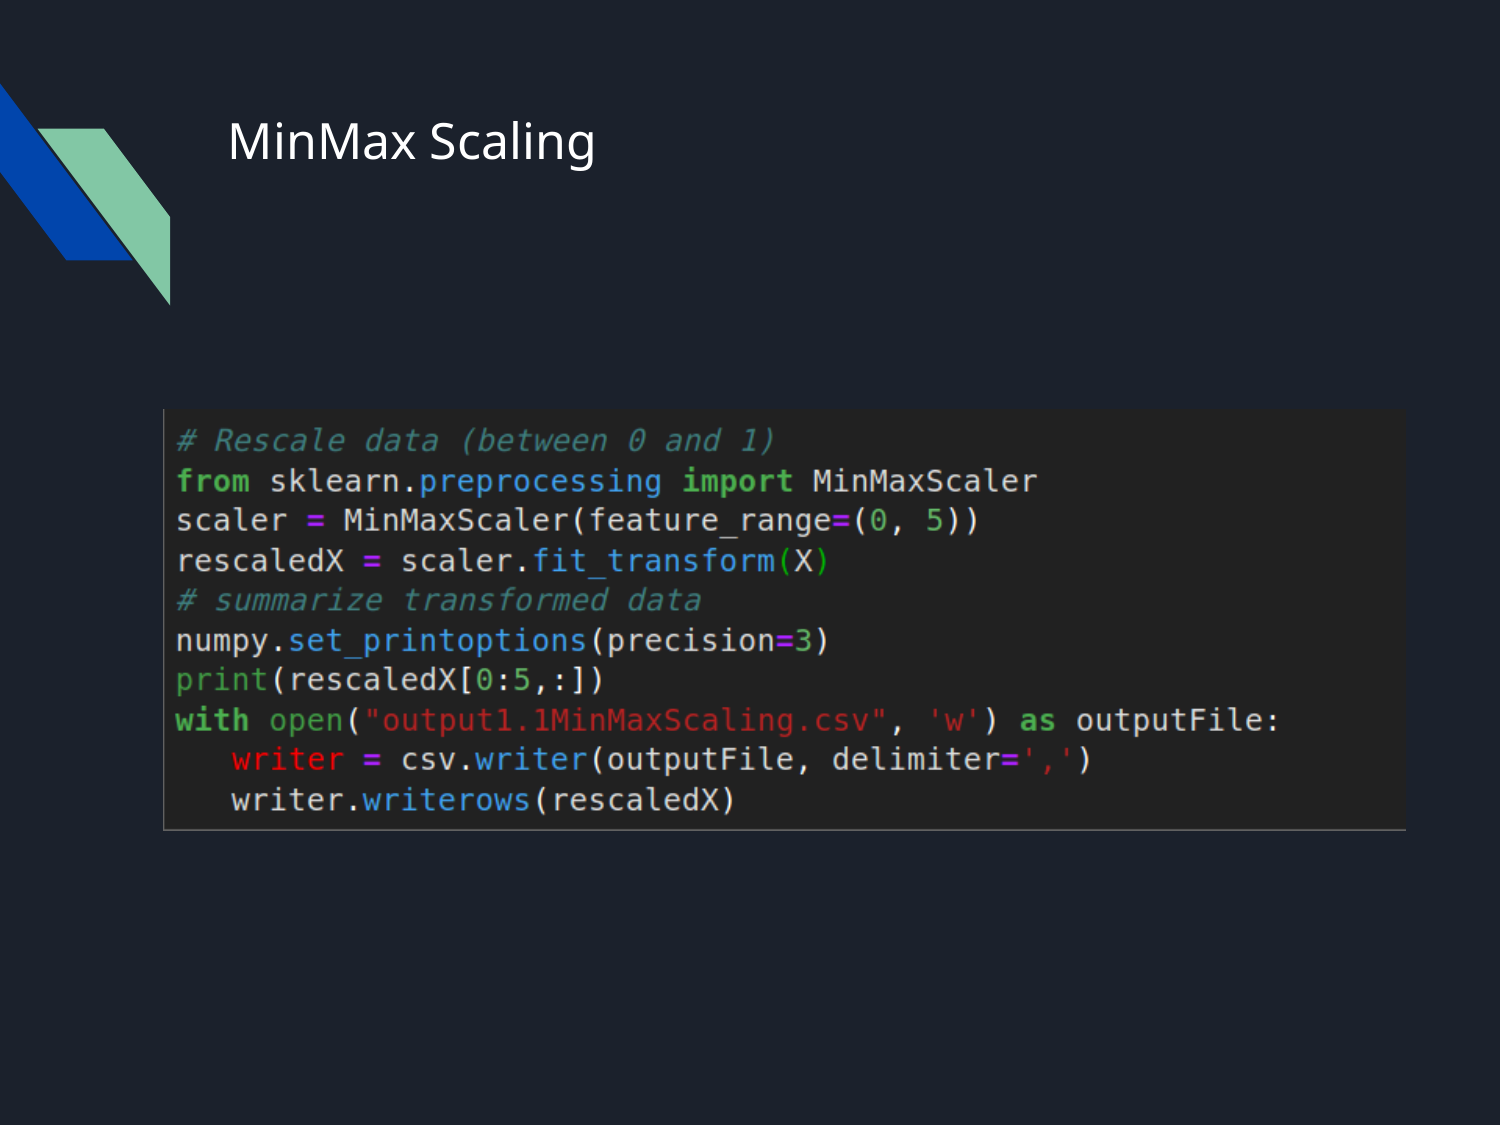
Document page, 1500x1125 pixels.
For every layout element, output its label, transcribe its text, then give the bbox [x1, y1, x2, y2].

title MinMax Scaling [212, 86, 1368, 287]
picture [163, 409, 1406, 831]
